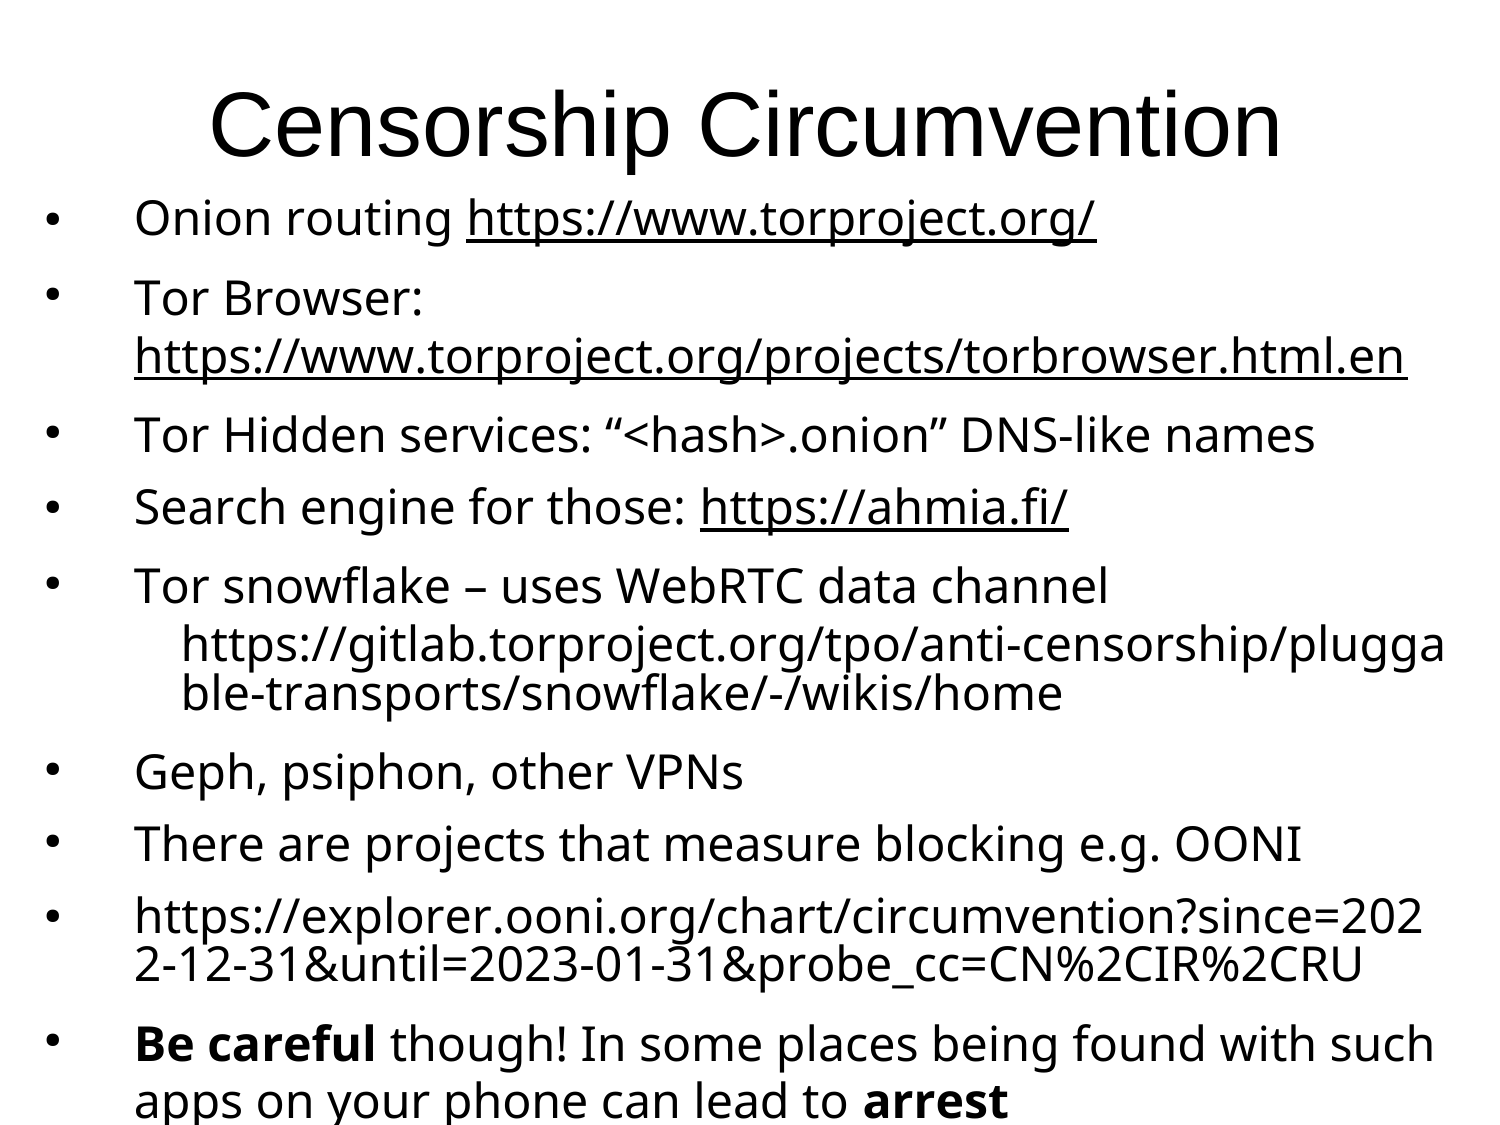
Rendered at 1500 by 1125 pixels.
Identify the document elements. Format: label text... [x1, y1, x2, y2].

title Censorship Circumvention [112, 29, 1382, 187]
list Onion routing https://www.torproject.org/ Tor Browser: https://www.torproject.org/projects/torbrowser.html.en Tor Hidden services: “<hash>.onion” DNS-like names Search engine for those: https://ahmia.fi/ Tor snowflake – uses WebRTC data channelhttps://gitlab.torproject.org/tpo/anti-censorship/pluggable-transports/snowflake/-/wikis/home Geph, psiphon, other VPNs There are projects that measure blocking e.g. OONI https://explorer.ooni.org/chart/circumvention?since=2022-12-31&until=2023-01-31&probe_cc=CN%2CIR%2CRU Be careful though! In some places being found with such apps on your phone can lead to arrest [30, 187, 1447, 1034]
